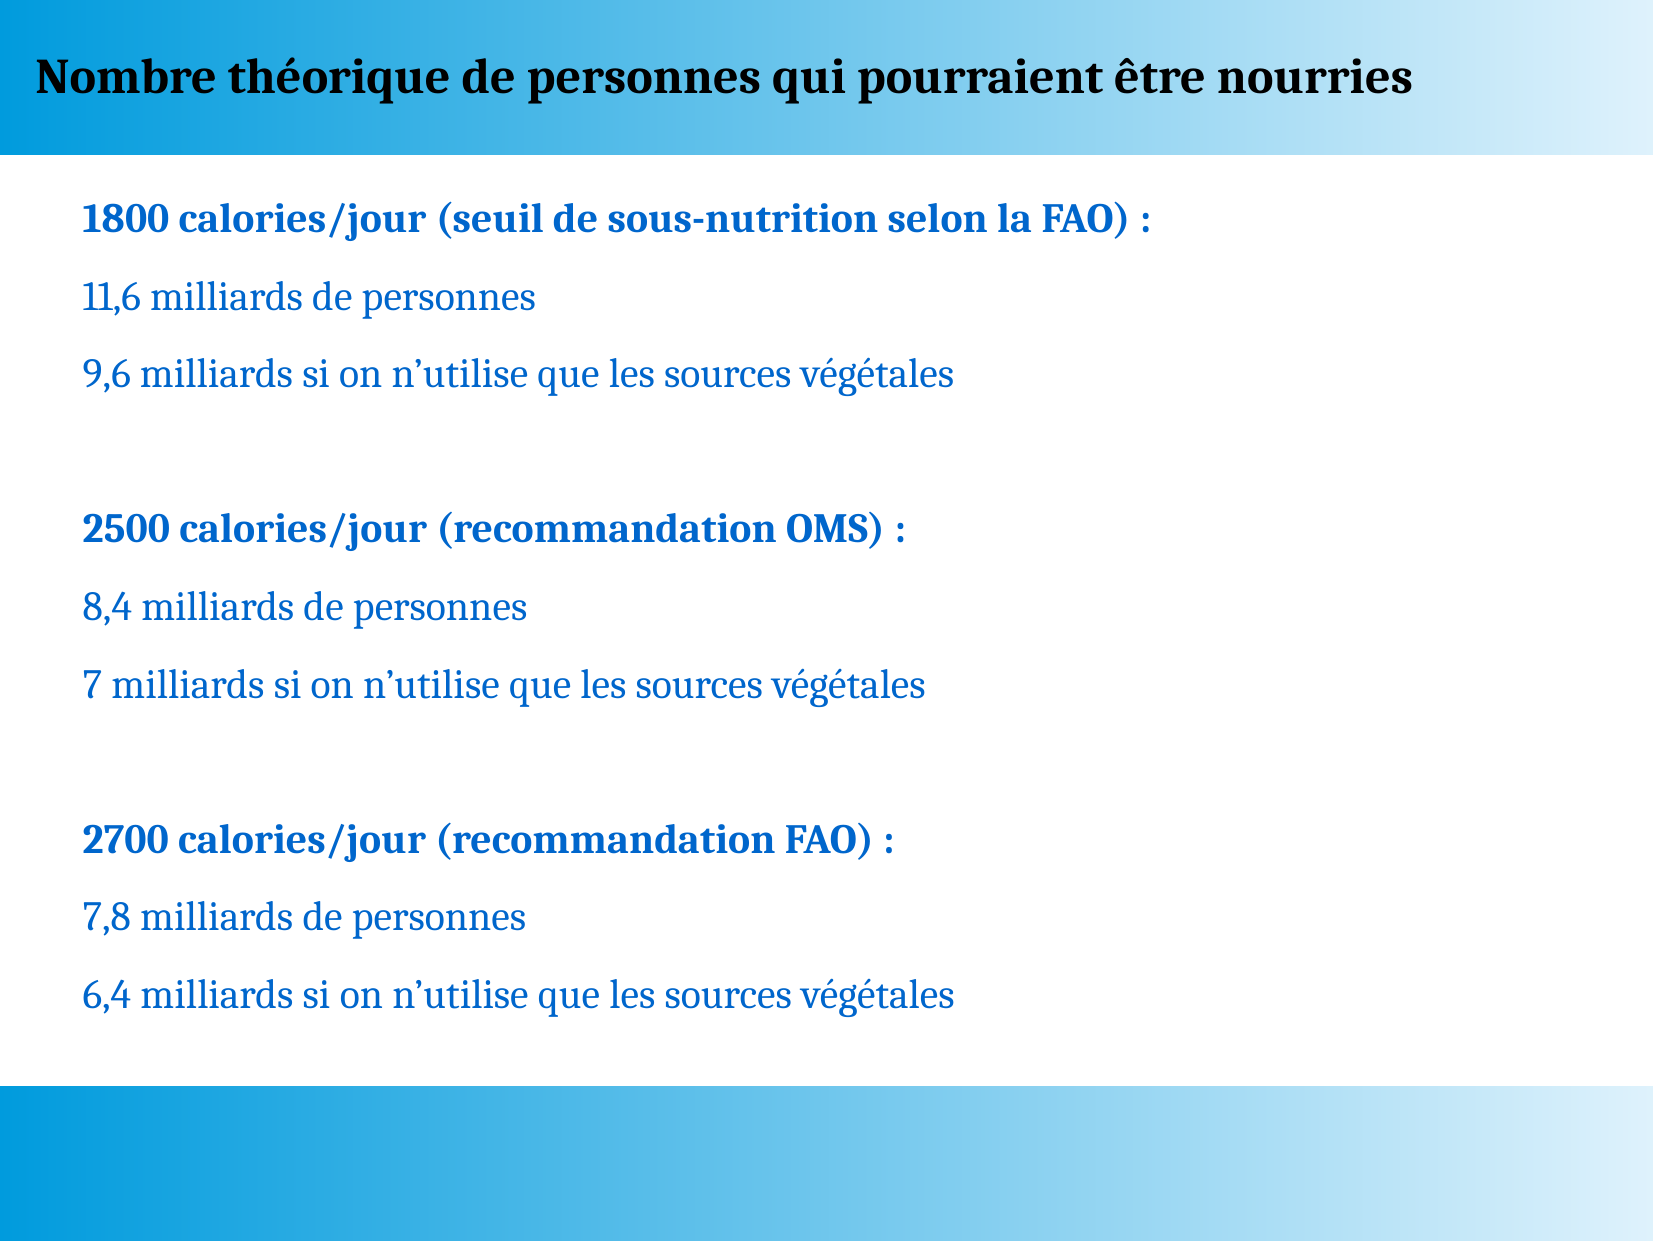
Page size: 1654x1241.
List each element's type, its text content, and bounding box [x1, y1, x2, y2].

title Nombre théorique de personnes qui pourraient être nourries [23, 25, 1571, 130]
list 1800 calories/jour (seuil de sous-nutrition selon la FAO) : 11,6 milliards de personnes 9,6 milliards si on n’utilise que les sources végétales 2500 calories/jour (recommandation OMS) : 8,4 milliards de personnes 7 milliards si on n’utilise que les sources végétales 2700 calories/jour (recommandation FAO) : 7,8 milliards de personnes 6,4 milliards si on n’utilise que les sources végétales [11, 119, 1501, 922]
